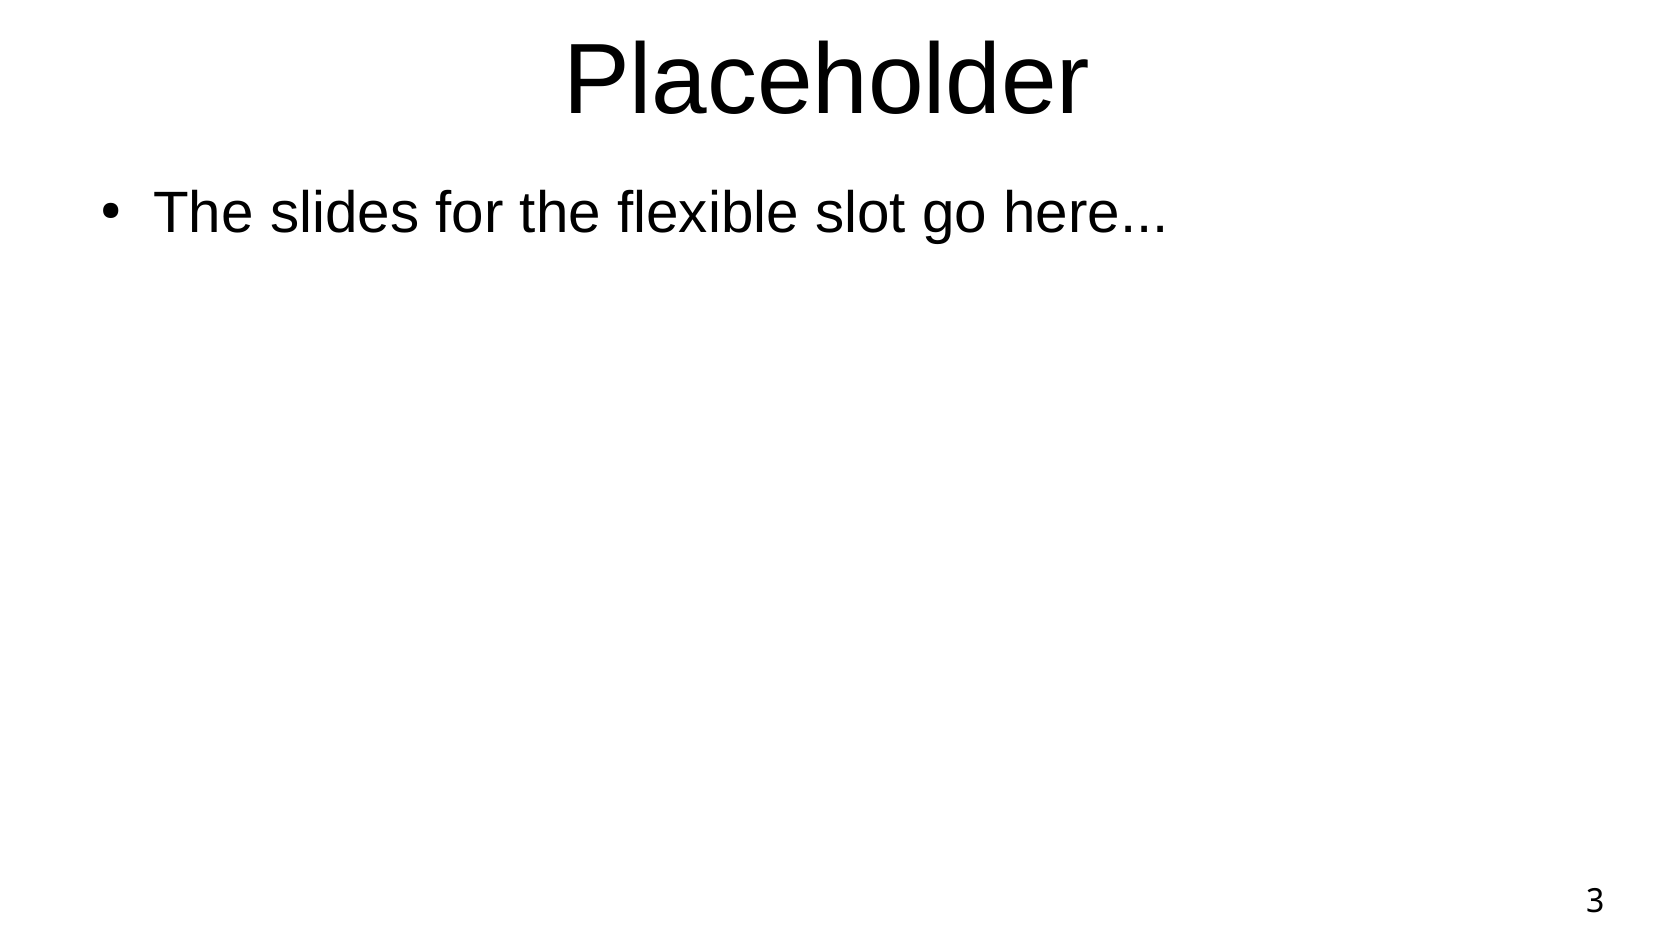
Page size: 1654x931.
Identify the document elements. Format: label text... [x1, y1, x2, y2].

title Placeholder [82, 1, 1571, 157]
list The slides for the flexible slot go here... [82, 180, 1571, 811]
